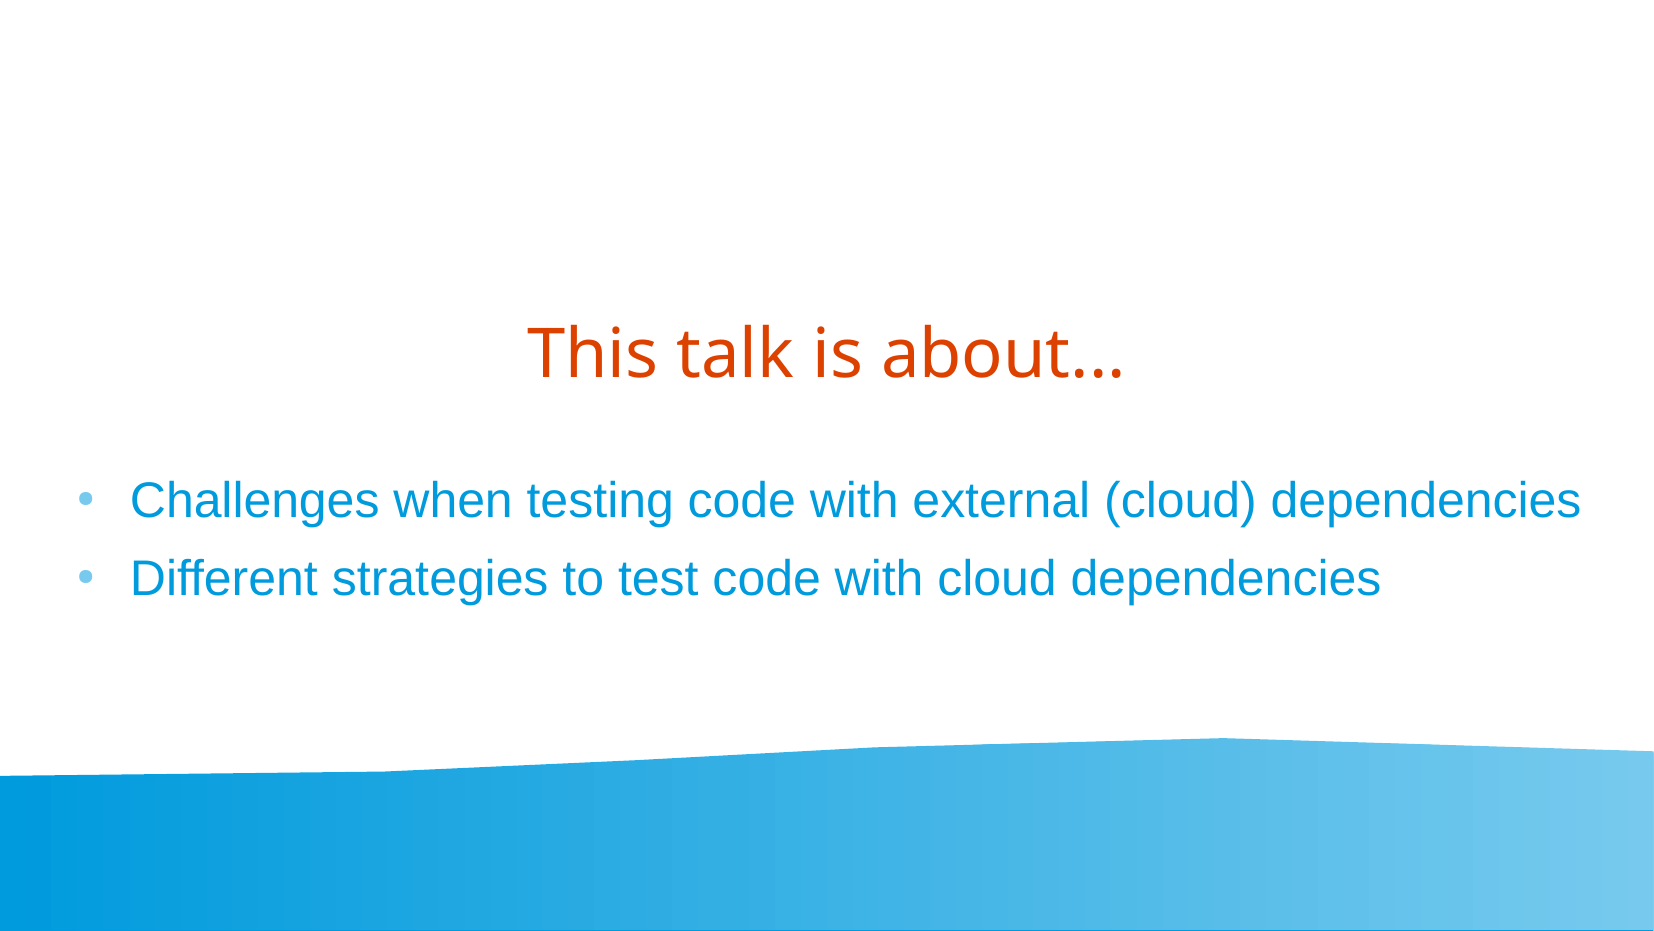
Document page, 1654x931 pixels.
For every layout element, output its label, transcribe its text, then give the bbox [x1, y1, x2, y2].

title This talk is about... [88, 262, 1565, 440]
list Challenges when testing code with external (cloud) dependencies Different strategies to test code with cloud dependencies [59, 472, 1595, 739]
